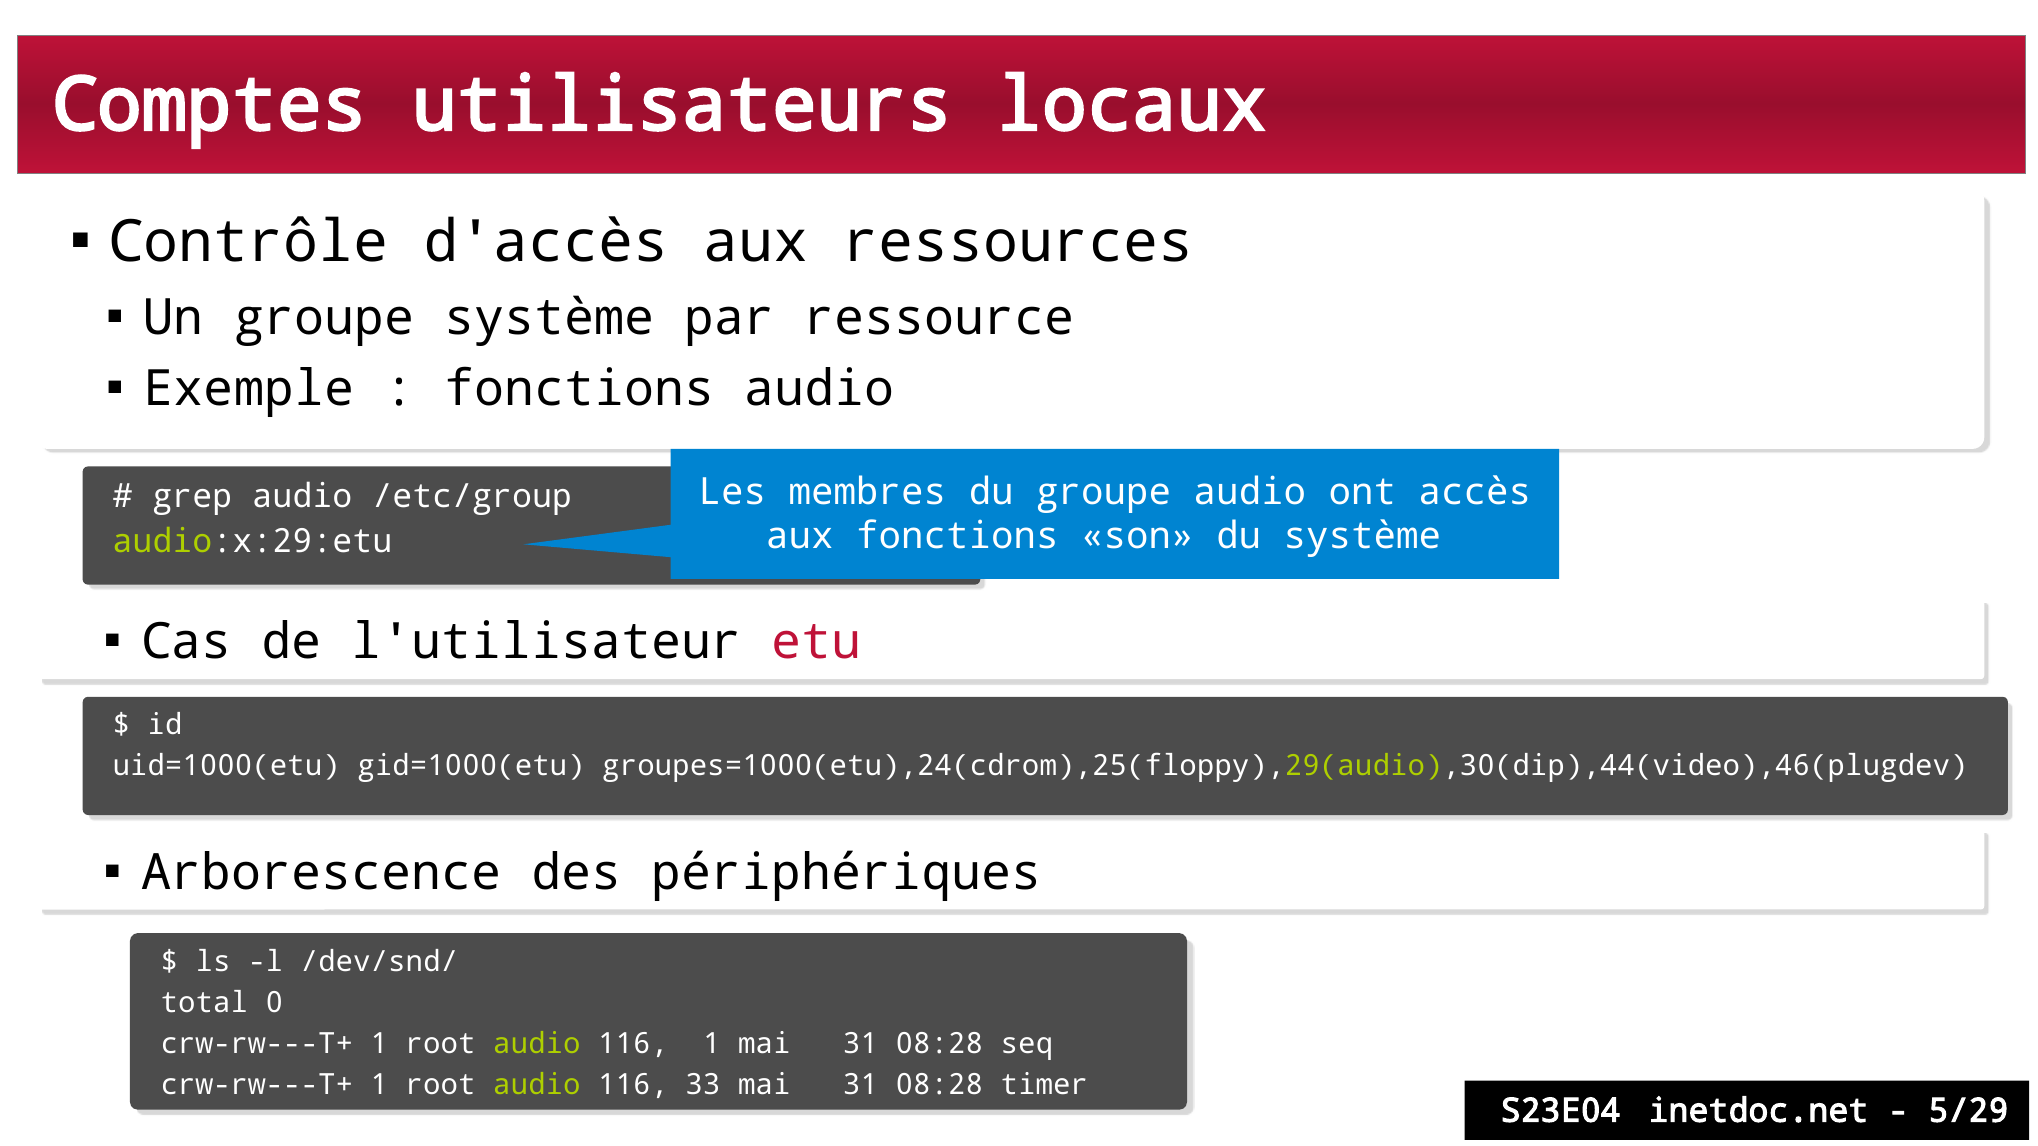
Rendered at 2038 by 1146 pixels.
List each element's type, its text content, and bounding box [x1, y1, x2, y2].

text_box S23E04 inetdoc.net - <numéro>/29 [1464, 1080, 2030, 1140]
text_box $ ls -l /dev/snd/ total 0 crw-rw---T+ 1 root audio 116, 1 mai 31 08:28 seq crw-rw---T+ 1 root audio 116, 33 mai 31 08:28 timer [129, 933, 1188, 1110]
text_box $ id uid=1000(etu) gid=1000(etu) groupes=1000(etu),24(cdrom),25(floppy),29(audio),30(dip),44(video),46(plugdev) [82, 696, 2008, 816]
text_box # grep audio /etc/group audio:x:29:etu [82, 466, 981, 585]
text_box Cas de l'utilisateur etu [35, 596, 1985, 680]
text_box Comptes utilisateurs locaux [17, 35, 2026, 174]
text_box Contrôle d'accès aux ressources Un groupe système par ressource Exemple : fonctions audio [35, 188, 1985, 449]
text_box Arborescence des périphériques [35, 826, 1985, 910]
text_box Les membres du groupe audio ont accès aux fonctions «son» du système [523, 448, 1560, 579]
